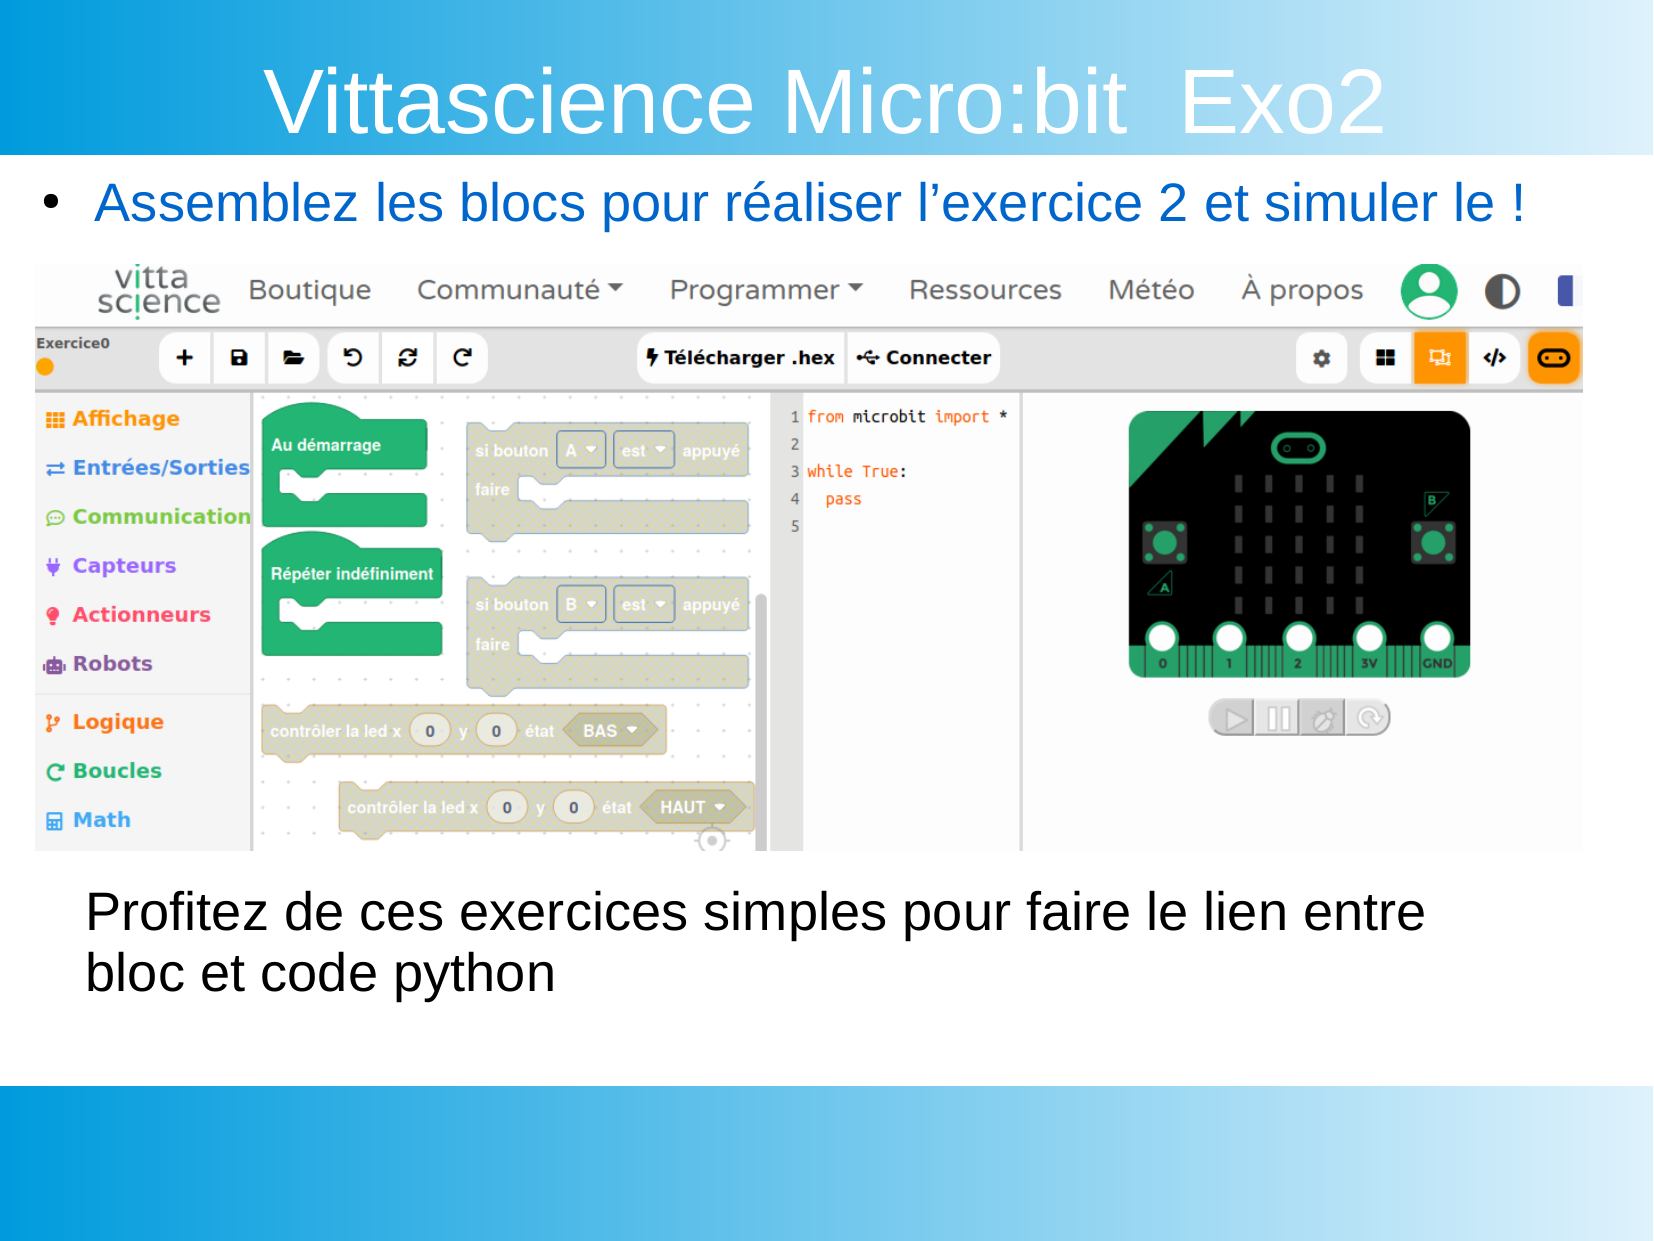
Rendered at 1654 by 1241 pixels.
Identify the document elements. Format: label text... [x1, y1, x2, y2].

picture [35, 264, 1583, 851]
title Vittascience Micro:bit Exo2 [82, 49, 1571, 155]
list Assemblez les blocs pour réaliser l’exercice 2 et simuler le ! [23, 172, 1571, 249]
text_box Profitez de ces exercices simples pour faire le lien entre bloc et code python [70, 874, 1536, 1010]
